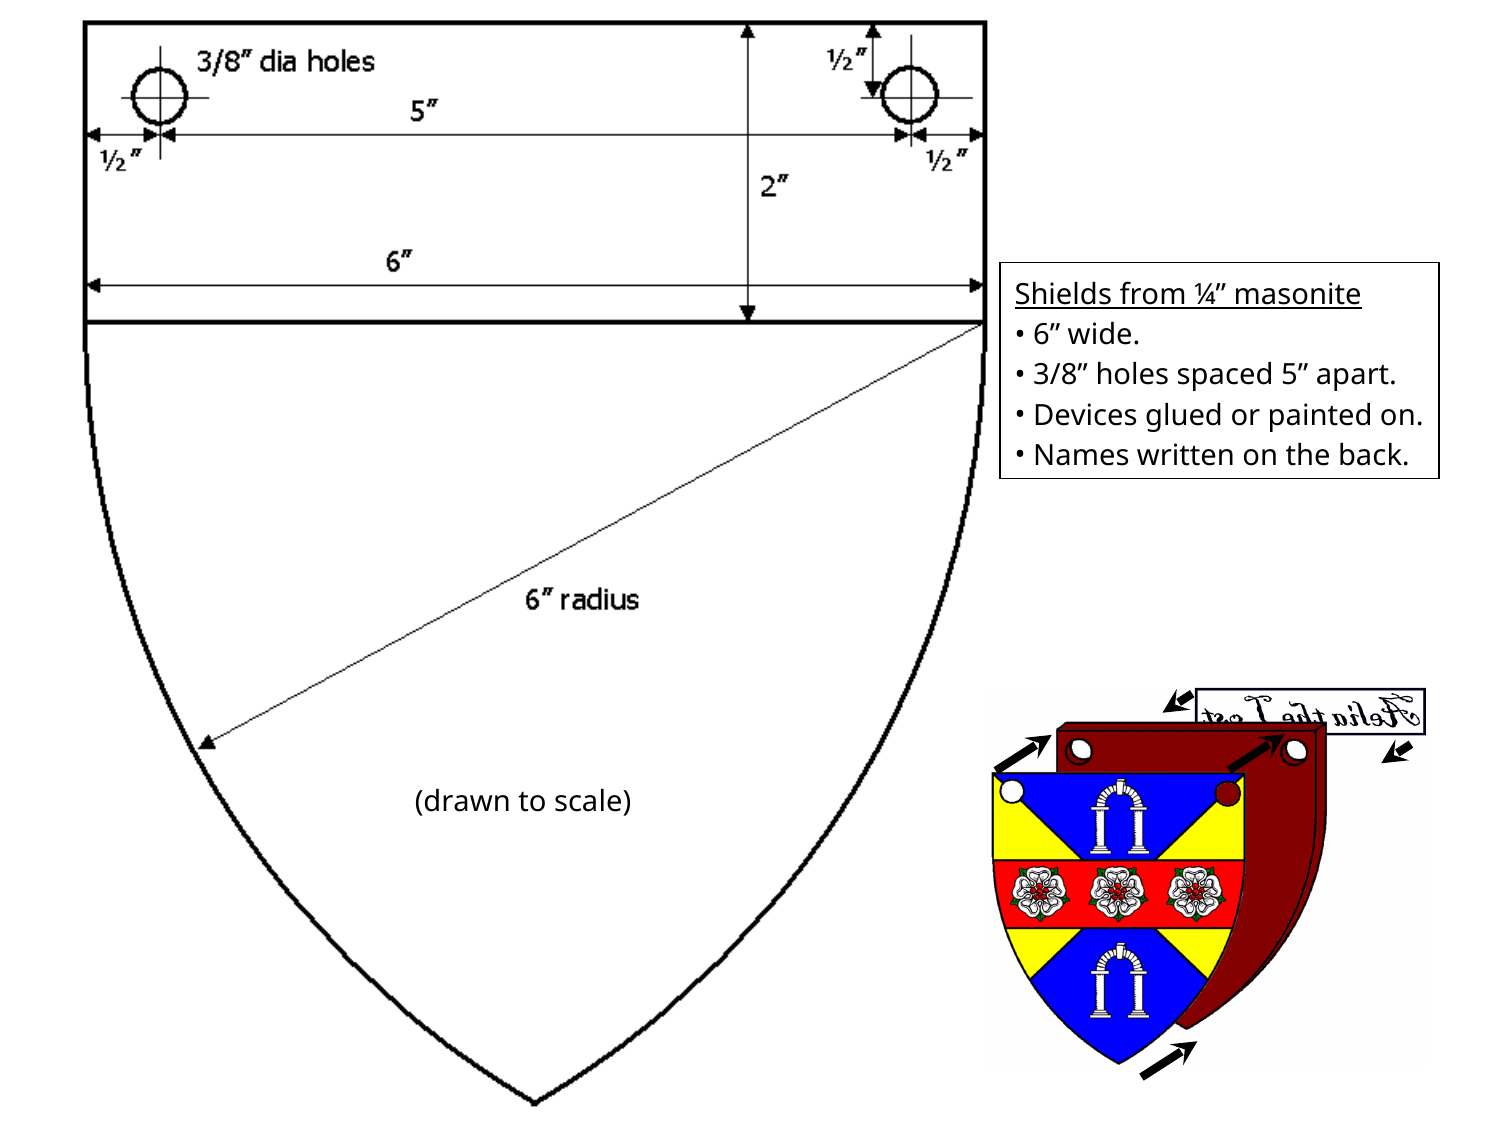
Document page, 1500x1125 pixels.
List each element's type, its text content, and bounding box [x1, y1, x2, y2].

text_box (drawn to scale) [399, 774, 647, 826]
picture [75, 11, 1426, 1114]
text_box Shields from ¼” masonite 6” wide. 3/8” holes spaced 5” apart. Devices glued or painted on. Names written on the back. [999, 262, 1439, 479]
